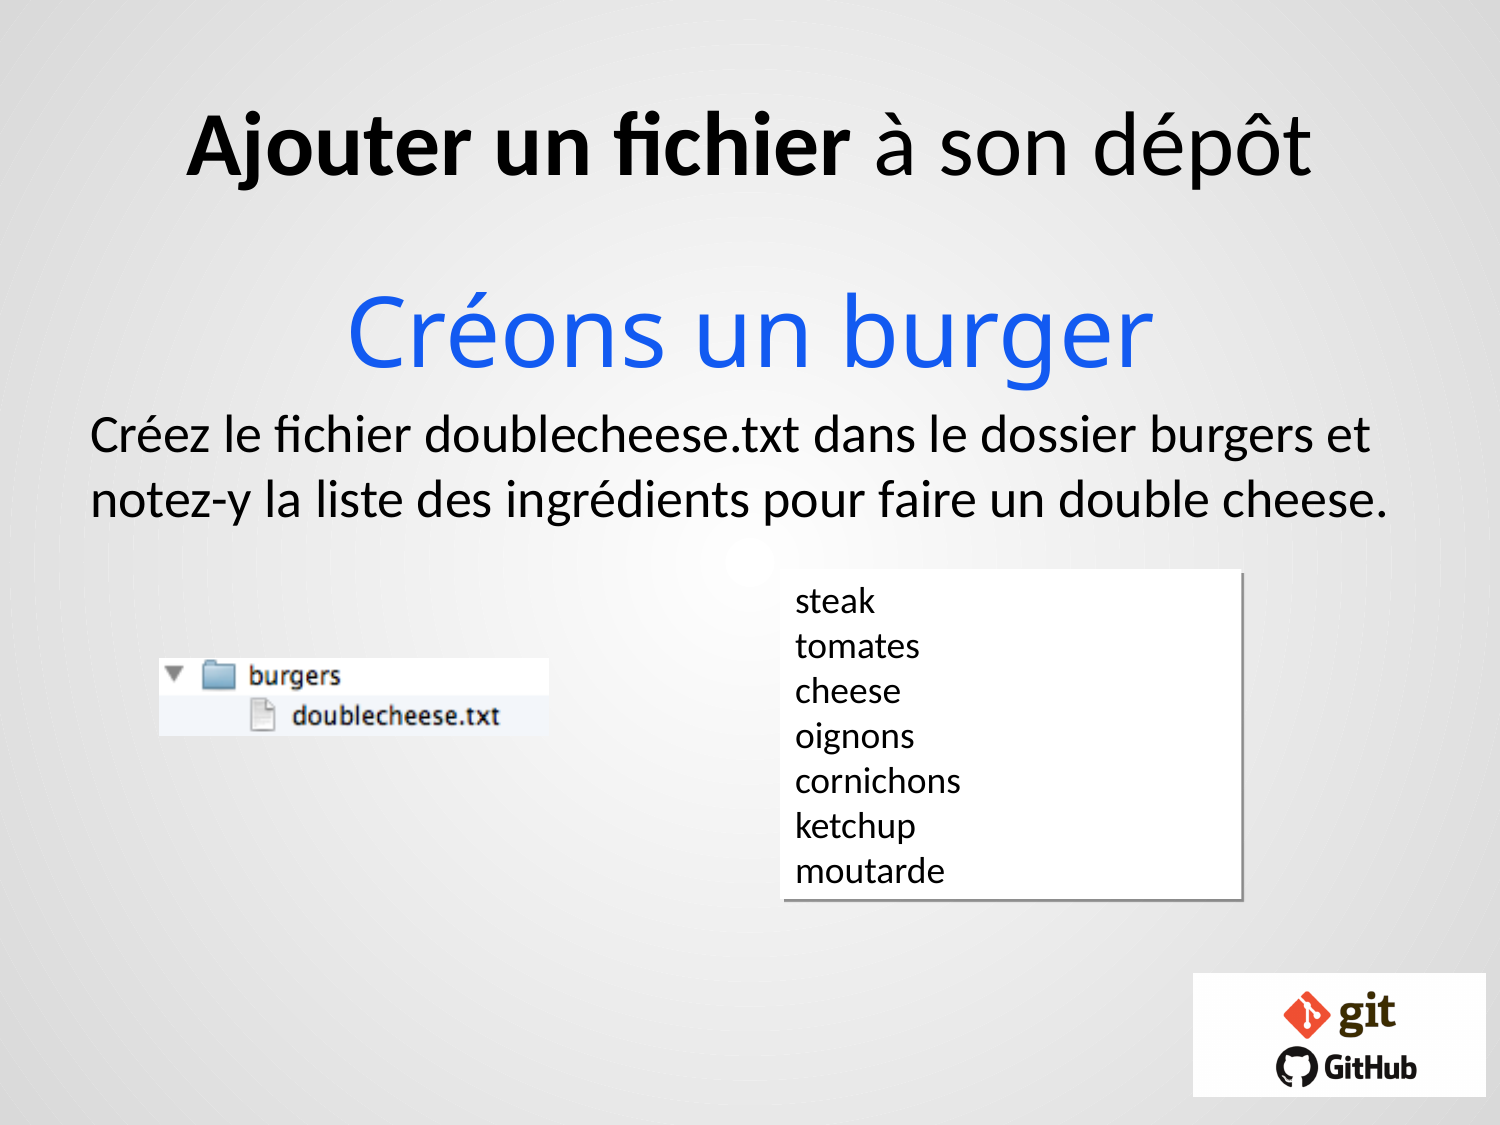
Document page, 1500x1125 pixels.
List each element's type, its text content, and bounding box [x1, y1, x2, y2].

title Ajouter un fichier à son dépôt [75, 45, 1425, 233]
picture [1193, 973, 1486, 1097]
text_box steak tomates cheese oignons cornichons ketchup moutarde [780, 569, 1242, 899]
picture [159, 658, 549, 736]
list Créons un burger Créez le fichier doublecheese.txt dans le dossier burgers et notez-y la liste des ingrédients pour faire un double cheese. [75, 262, 1425, 593]
